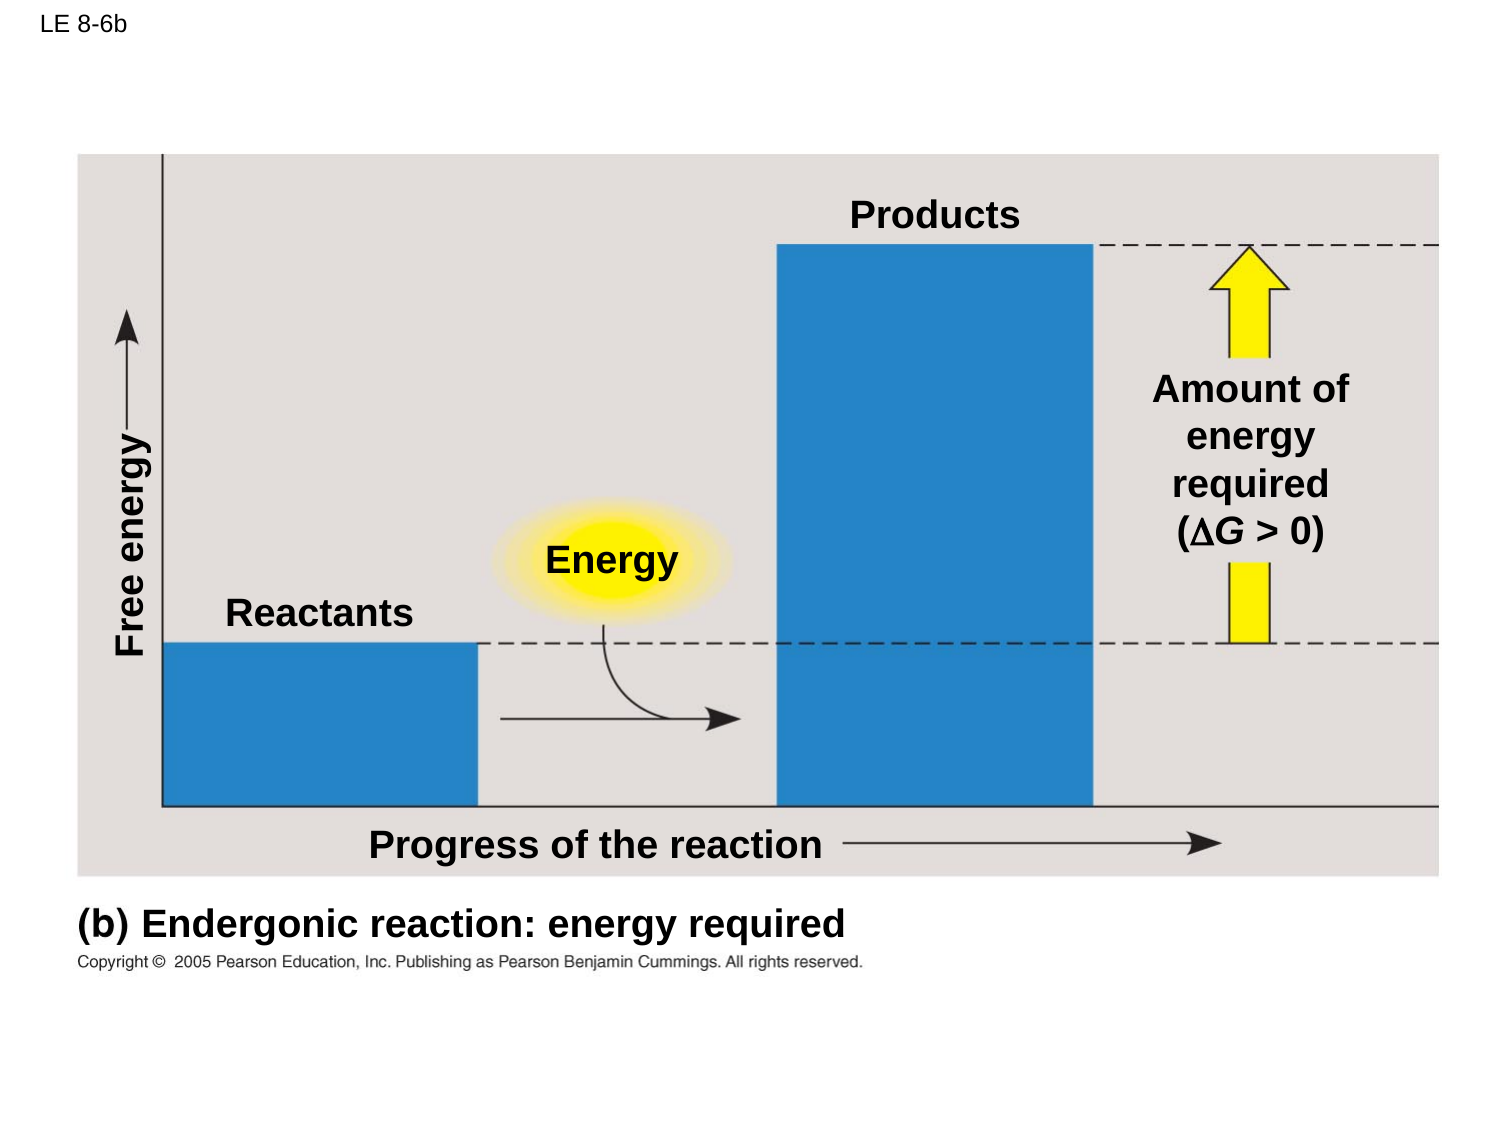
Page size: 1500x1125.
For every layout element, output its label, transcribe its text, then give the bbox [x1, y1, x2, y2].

picture [49, 144, 1450, 980]
text_box Amount of energy required (G > 0) [1131, 362, 1371, 568]
text_box Reactants [224, 586, 499, 645]
text_box Endergonic reaction: energy required [141, 897, 882, 958]
text_box Products [849, 188, 1061, 242]
text_box Energy [545, 534, 697, 590]
title LE 8-6b [24, 0, 351, 51]
text_box Free energy [103, 433, 154, 675]
text_box Progress of the reaction [358, 818, 824, 869]
